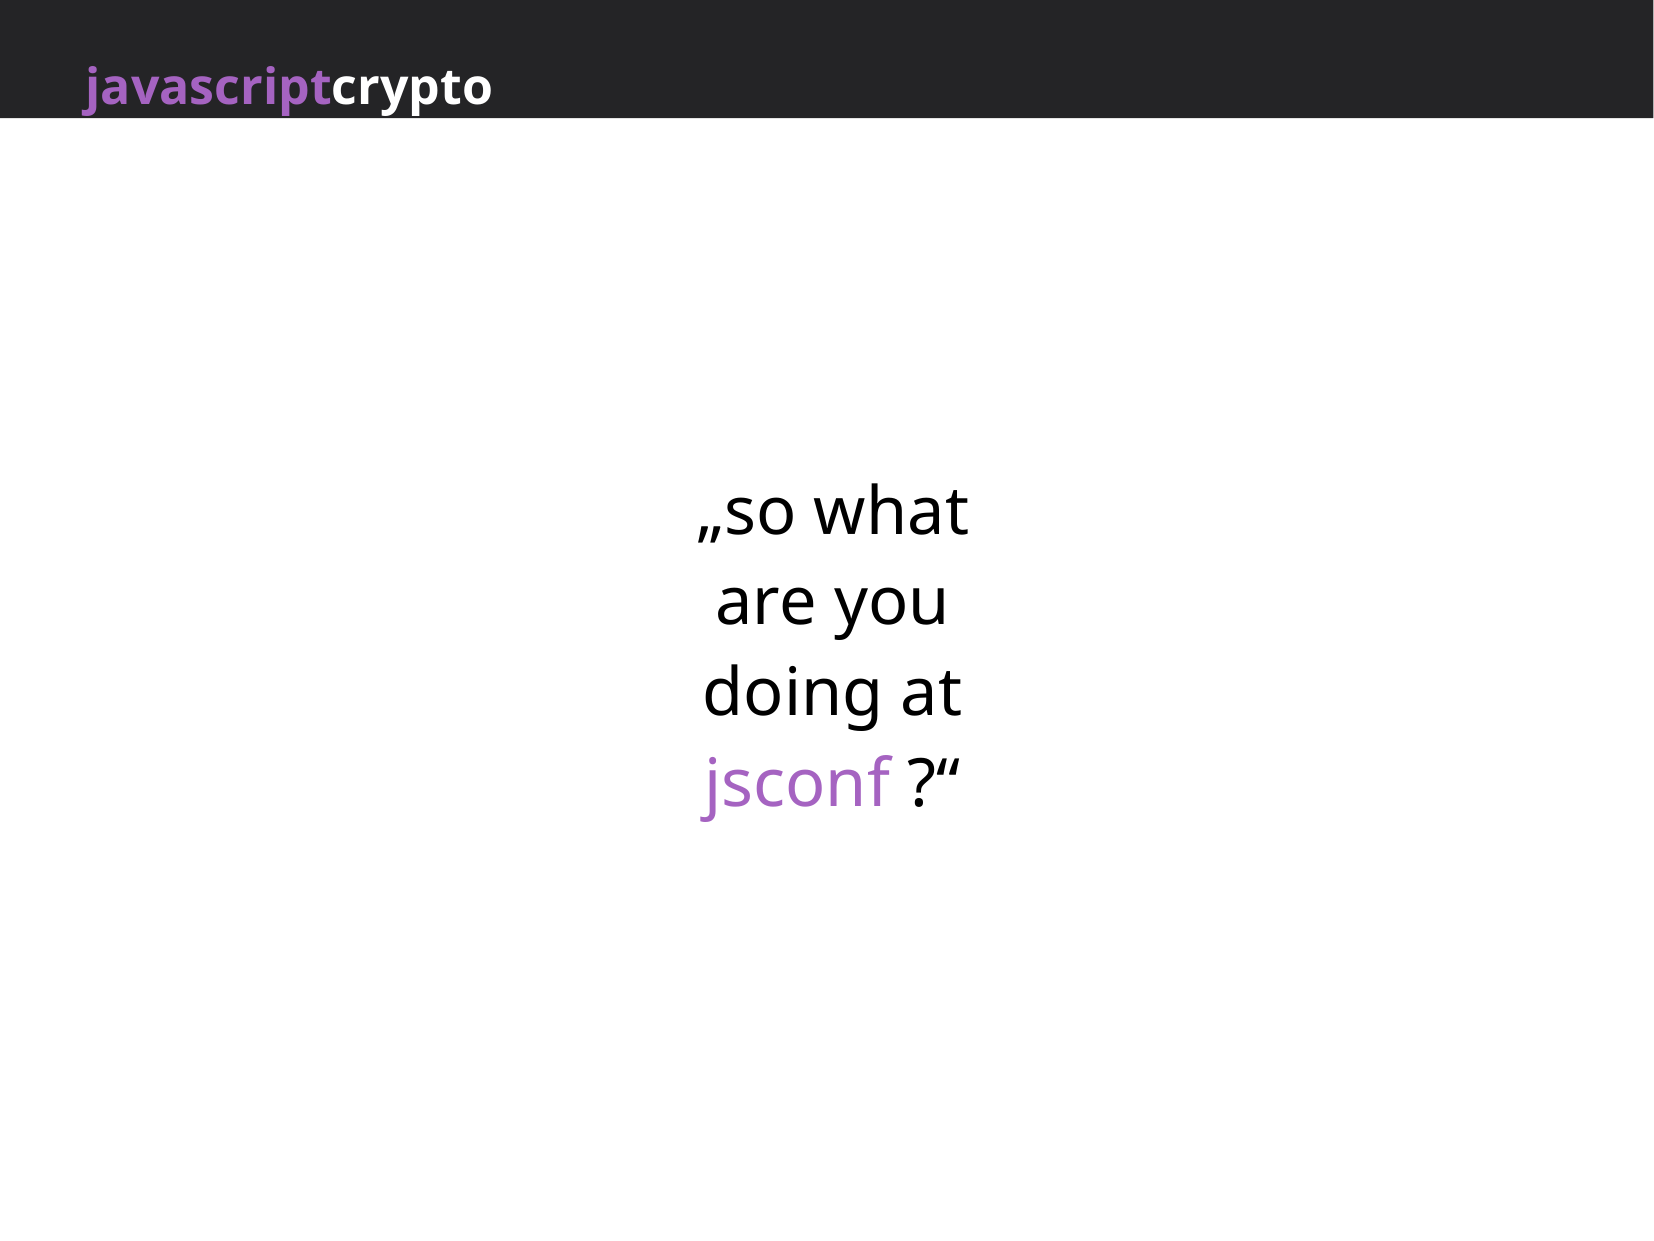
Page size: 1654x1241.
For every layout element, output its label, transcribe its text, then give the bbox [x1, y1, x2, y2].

text_box javascriptcrypto [70, 43, 544, 179]
text_box [0, 0, 1654, 119]
text_box [165, 531, 1441, 1087]
text_box „so what are you doing at jsconf ?“ [637, 455, 1028, 712]
